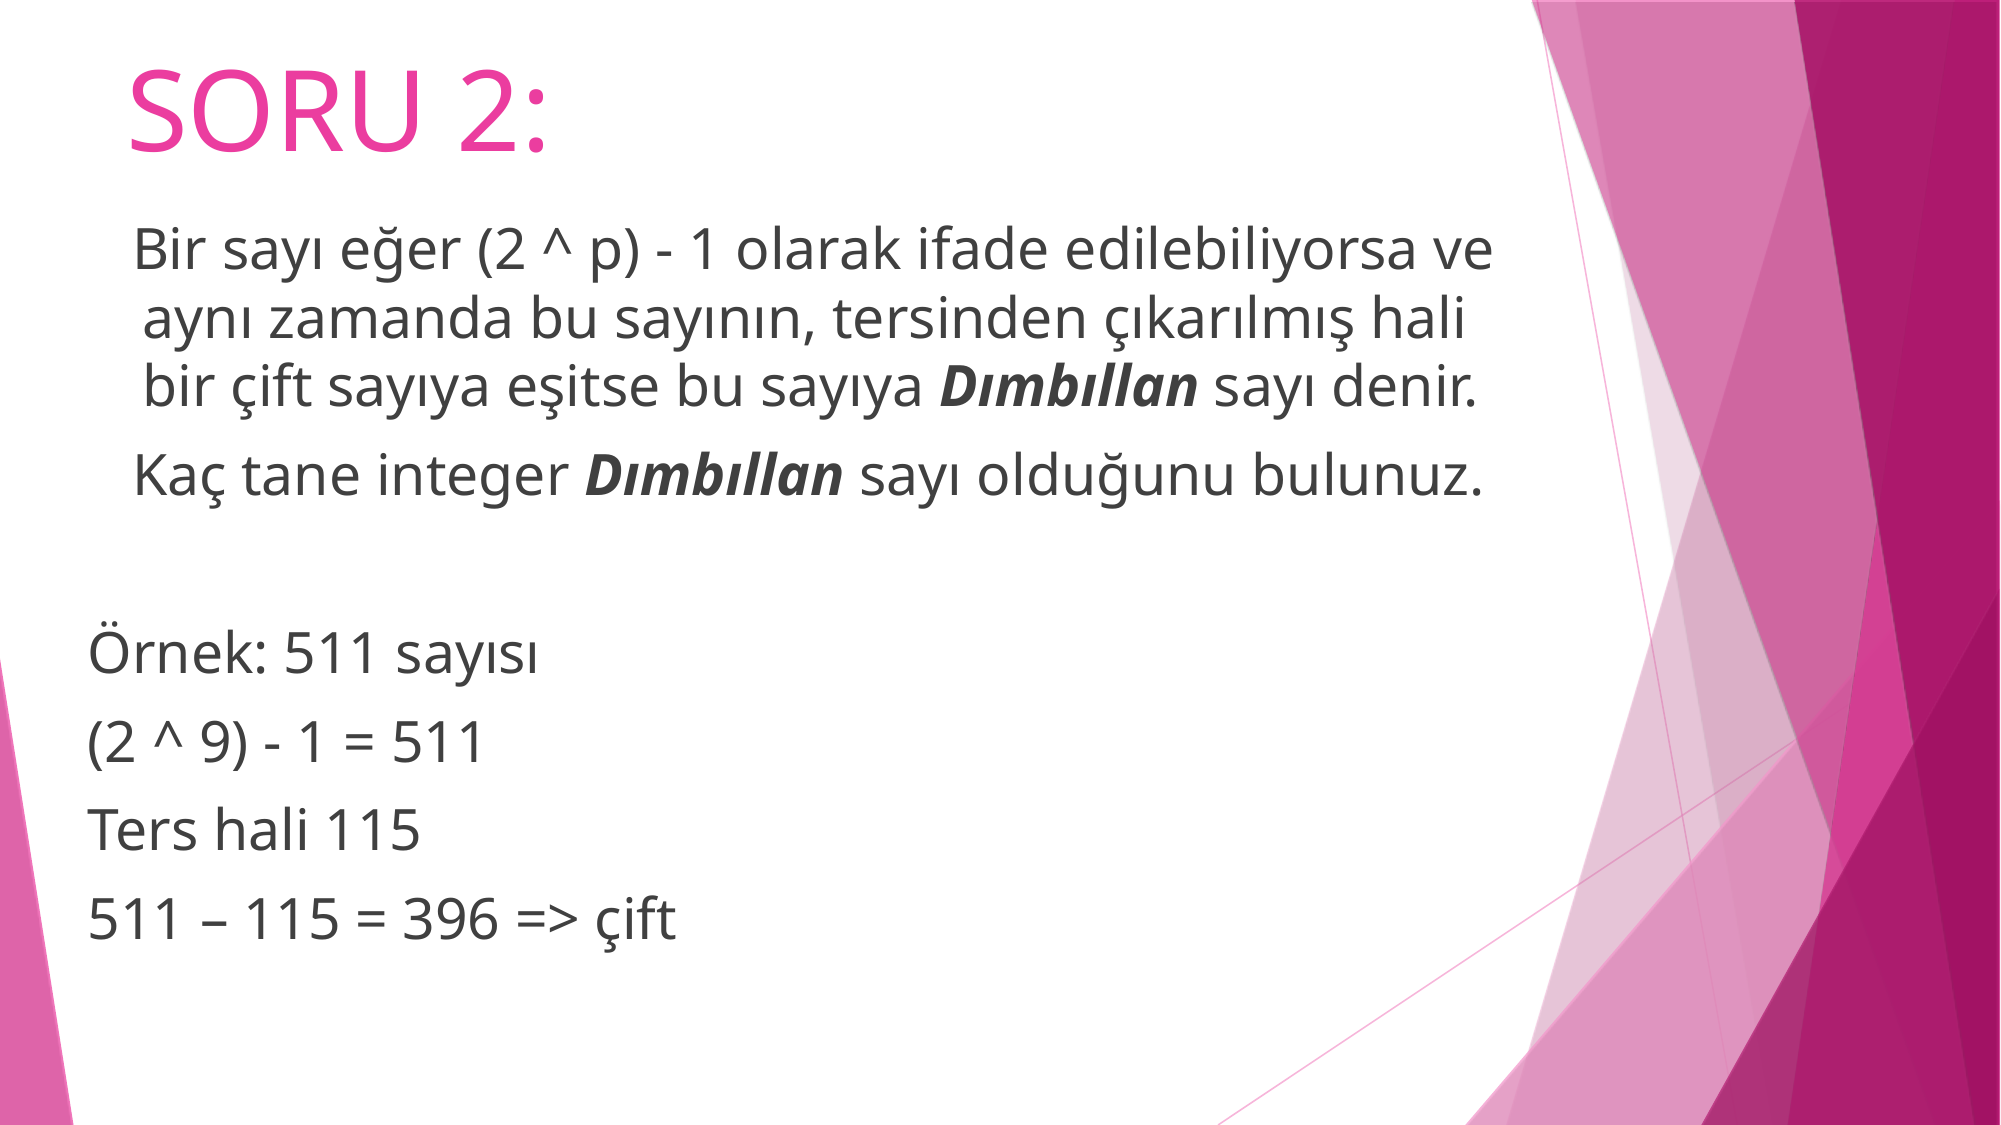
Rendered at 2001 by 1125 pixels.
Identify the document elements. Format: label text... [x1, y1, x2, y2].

title SORU 2: [111, 31, 1522, 205]
list Bir sayı eğer (2 ^ p) - 1 olarak ifade edilebiliyorsa ve aynı zamanda bu sayının, tersinden çıkarılmış hali bir çift sayıya eşitse bu sayıya Dımbıllan sayı denir. Kaç tane integer Dımbıllan sayı olduğunu bulunuz. Örnek: 511 sayısı (2 ^ 9) - 1 = 511 Ters hali 115 511 – 115 = 396 => çift [72, 205, 1536, 1018]
